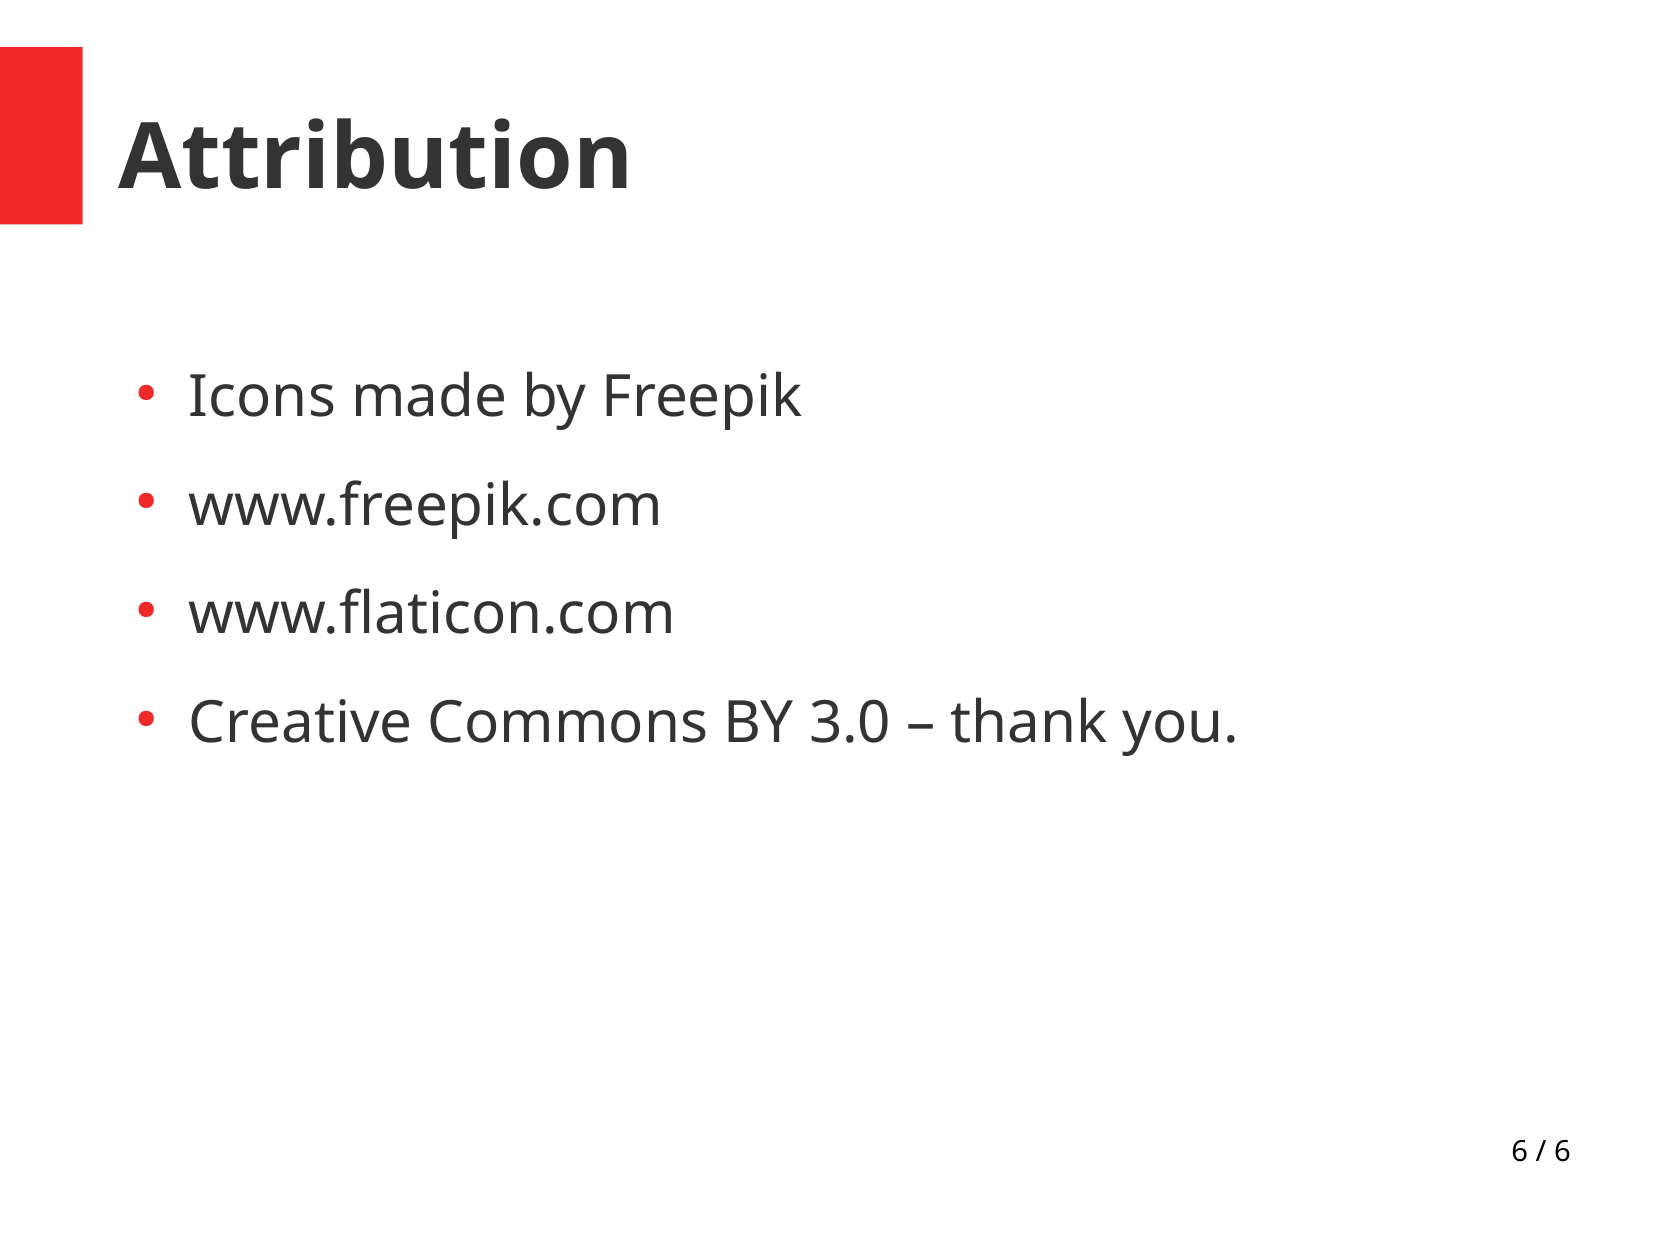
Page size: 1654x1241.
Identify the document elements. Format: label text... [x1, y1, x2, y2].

title Attribution [118, 49, 1571, 257]
list Icons made by Freepik www.freepik.com www.flaticon.com Creative Commons BY 3.0 – thank you. [118, 354, 1536, 1074]
